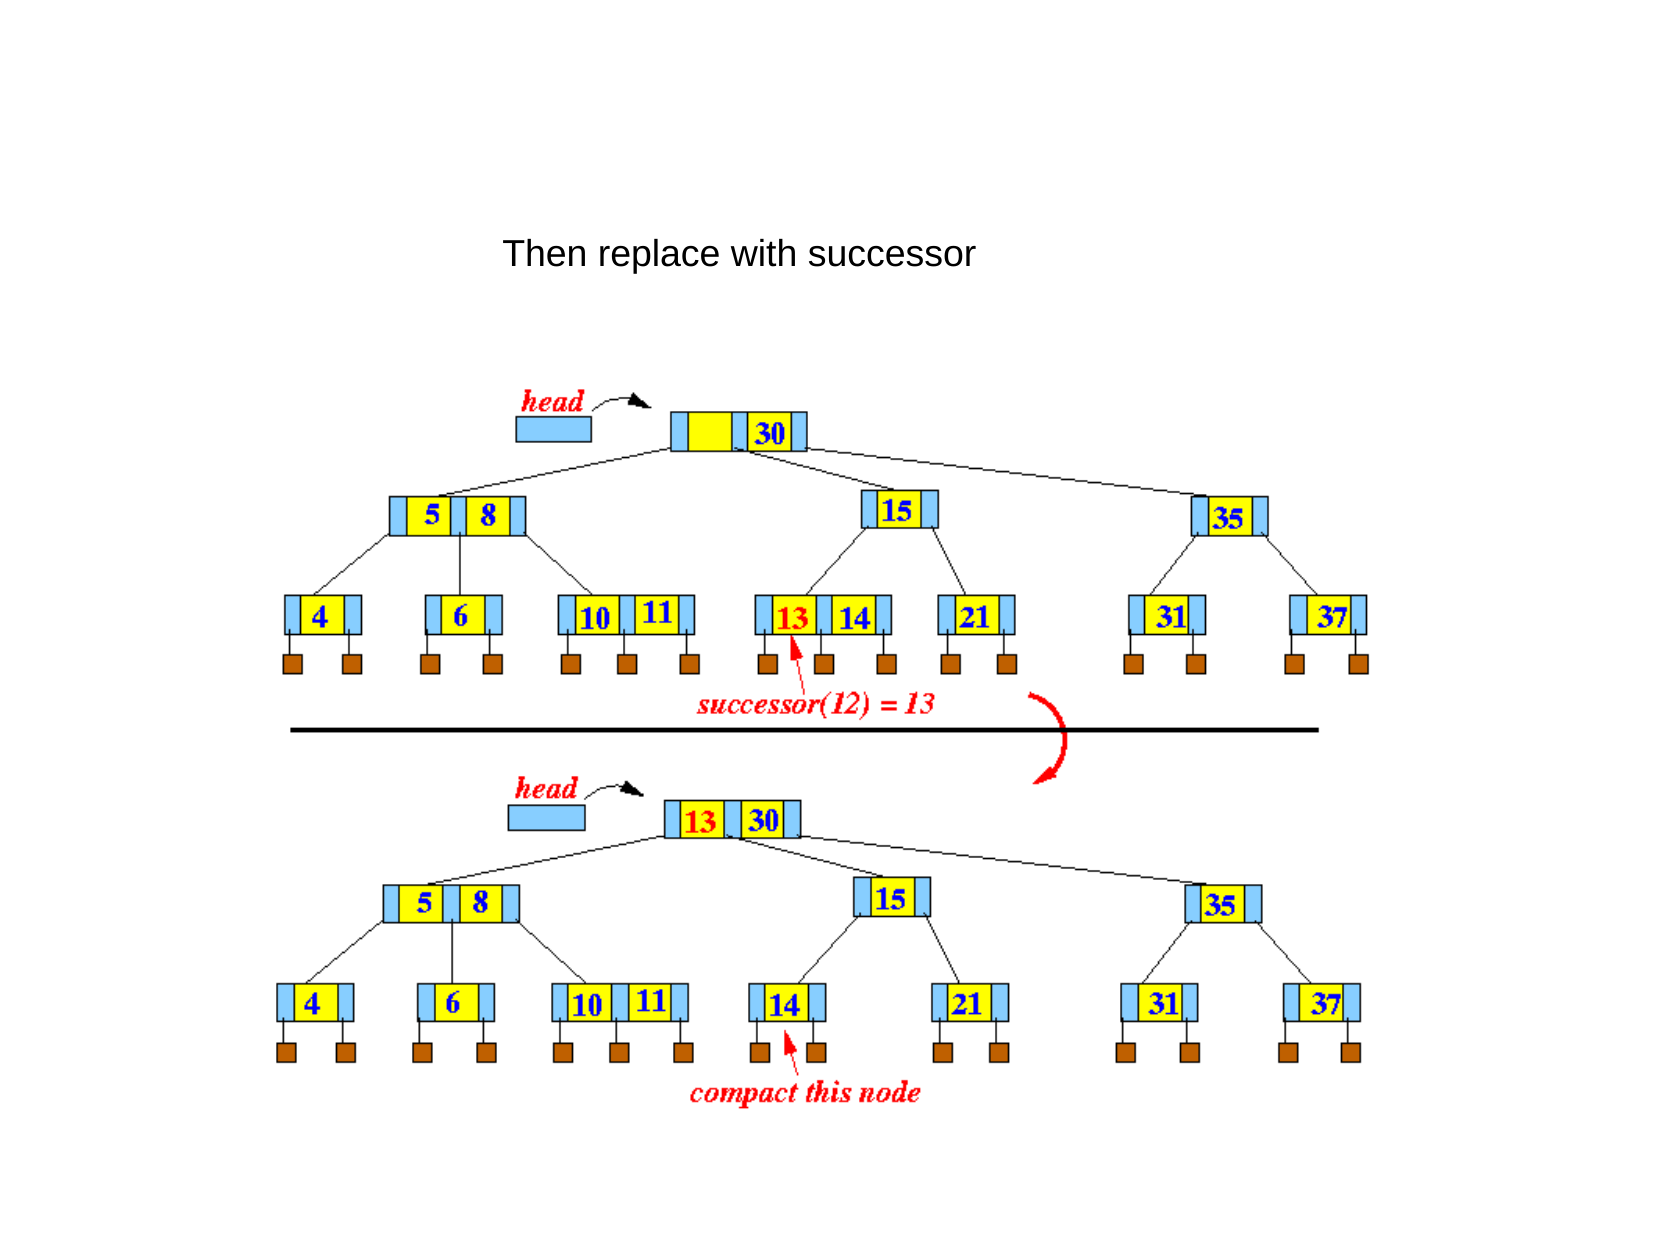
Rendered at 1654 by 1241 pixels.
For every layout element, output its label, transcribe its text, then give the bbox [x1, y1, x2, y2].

text_box Then replace with successor [487, 225, 1276, 282]
picture [225, 374, 1416, 1118]
